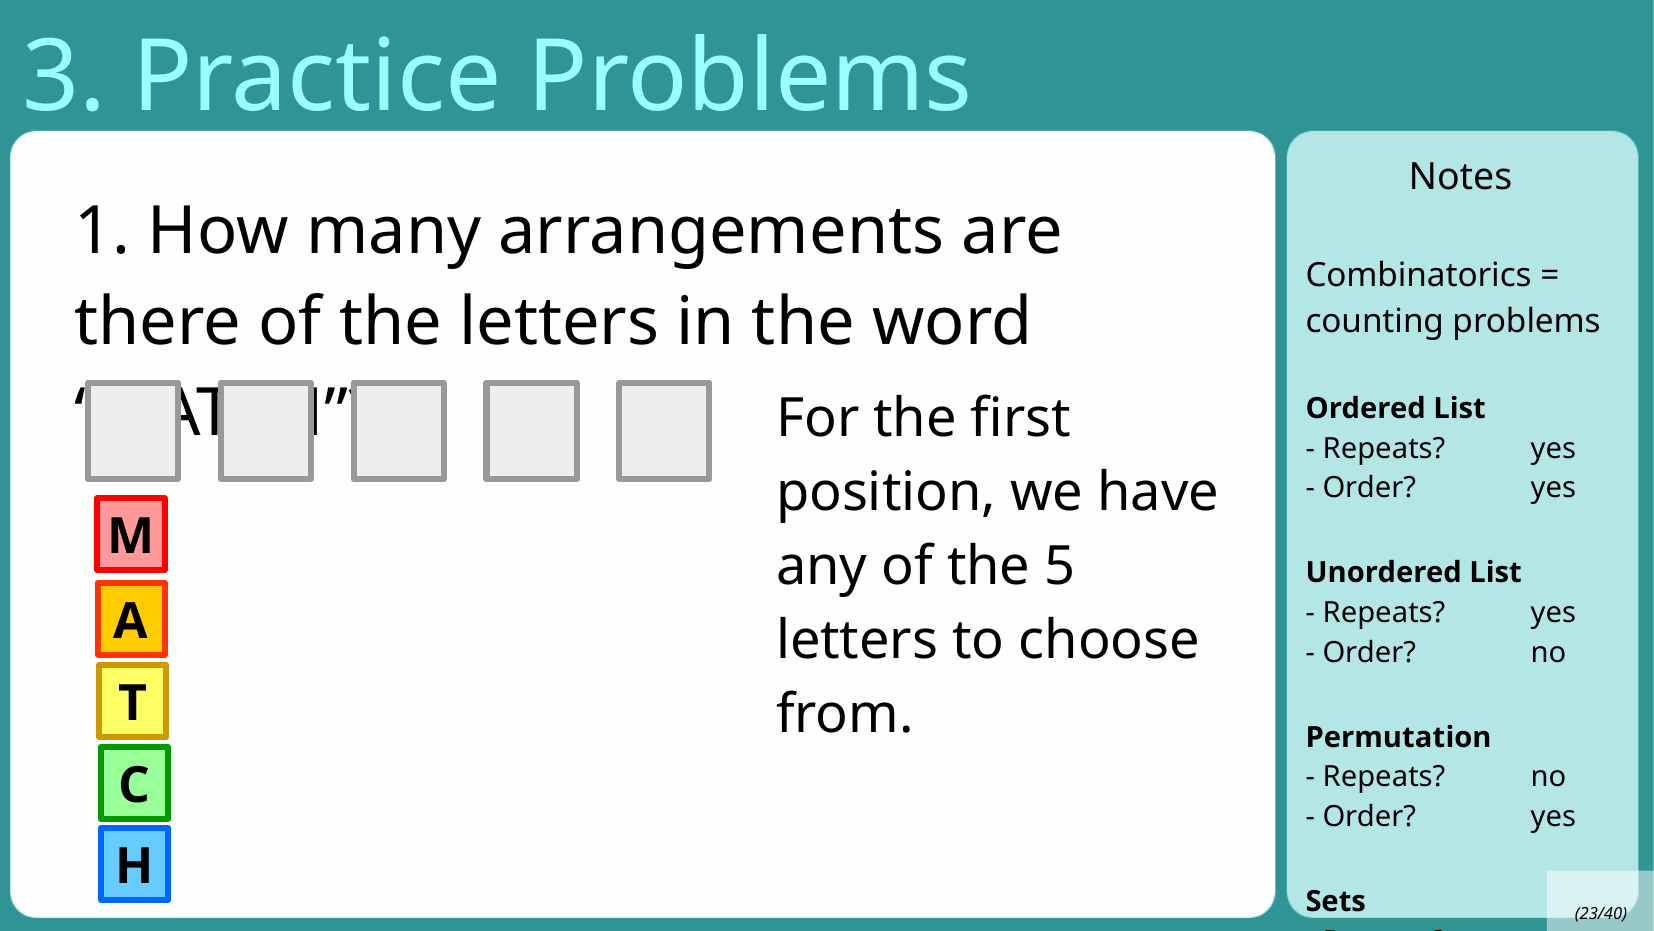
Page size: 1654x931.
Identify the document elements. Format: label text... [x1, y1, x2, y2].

text_box [619, 382, 710, 480]
text_box 1. How many arrangements are there of the letters in the word “MATCH”? [74, 182, 1244, 371]
text_box [220, 382, 311, 480]
text_box [353, 382, 444, 480]
text_box [87, 382, 178, 480]
text_box (<number>/40) [1546, 877, 1654, 931]
text_box A [97, 582, 165, 655]
text_box C [100, 747, 168, 820]
text_box Notes Combinatorics = counting problems Ordered List - Repeats? yes - Order? yes Unordered List - Repeats? yes - Order? no Permutation - Repeats? no - Order? yes Sets - Repeats? no - Order? no [1290, 141, 1631, 858]
picture [0, 0, 1654, 931]
text_box M [97, 498, 165, 571]
text_box For the first position, we have any of the 5 letters to choose from. [776, 378, 1249, 857]
text_box T [99, 664, 167, 737]
text_box [486, 382, 577, 480]
text_box H [100, 827, 169, 900]
title 3. Practice Problems [22, 13, 1511, 130]
